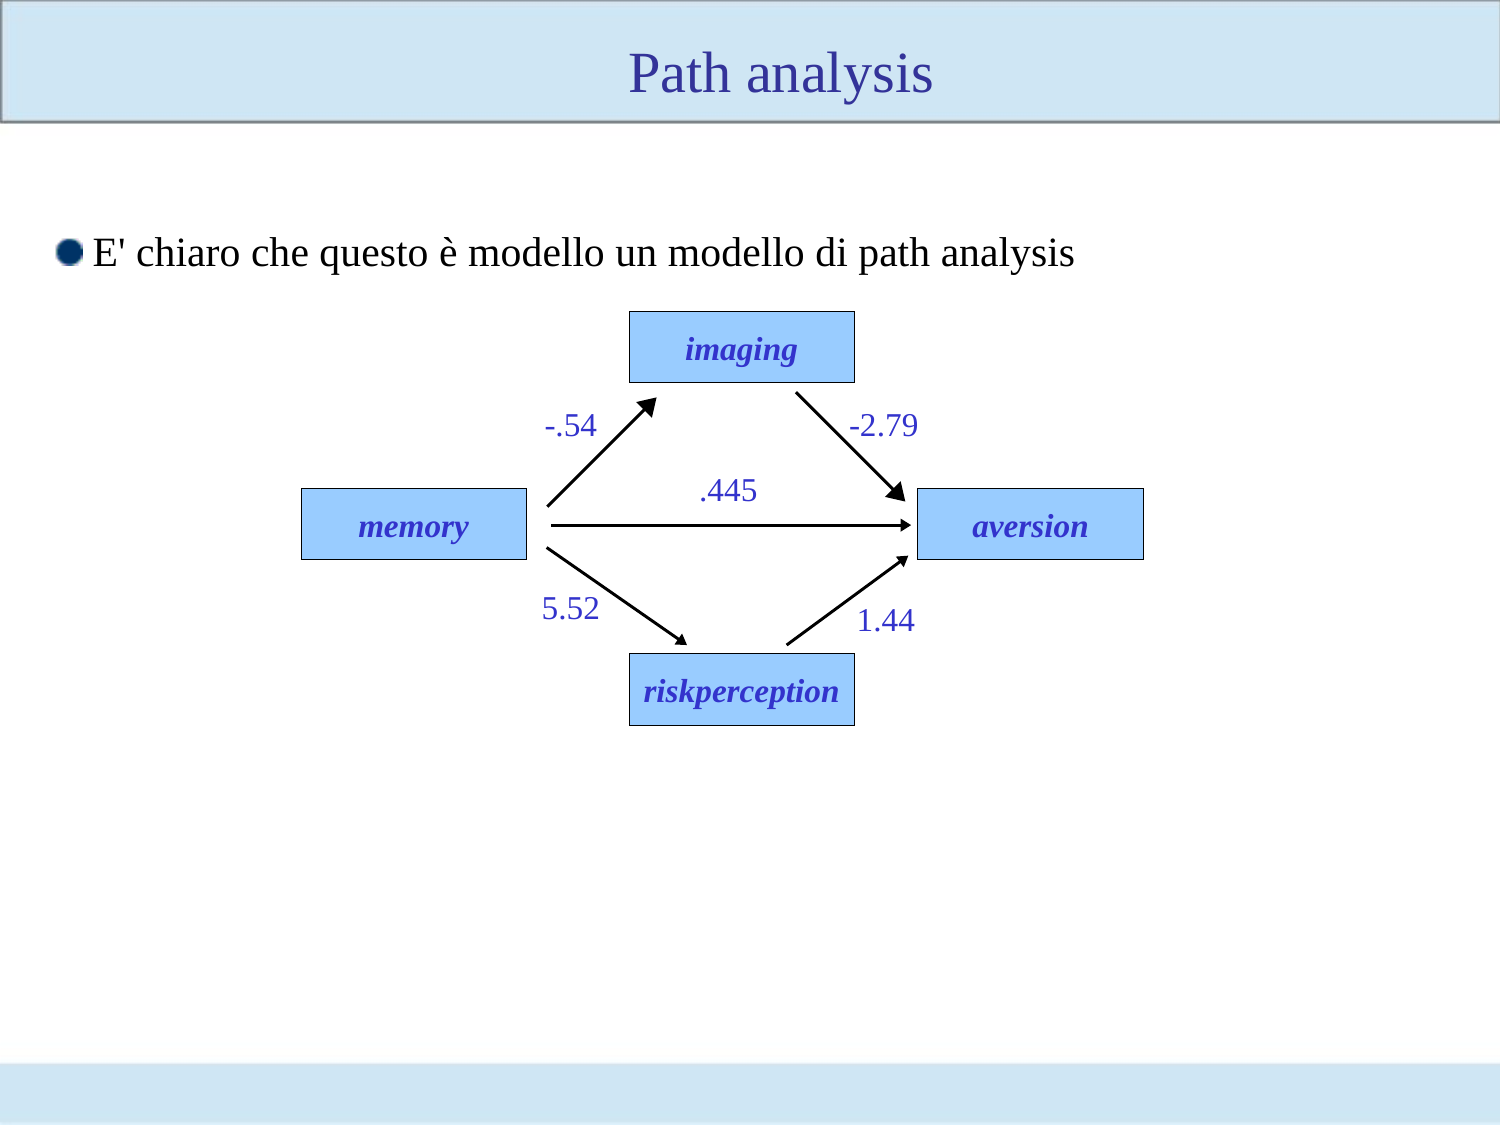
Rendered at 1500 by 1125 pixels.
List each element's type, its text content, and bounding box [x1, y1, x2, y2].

text_box E' chiaro che questo è modello un modello di path analysis [37, 187, 1463, 283]
text_box 5.52 [474, 579, 668, 686]
title Path analysis [249, 21, 1313, 117]
picture [0, 0, 1500, 1125]
text_box imaging [629, 311, 855, 383]
text_box riskperception [629, 653, 855, 726]
text_box -2.79 [787, 395, 981, 503]
text_box -.54 [474, 395, 668, 503]
text_box aversion [917, 488, 1144, 560]
text_box memory [301, 488, 527, 560]
text_box .445 [631, 460, 826, 568]
text_box 1.44 [789, 590, 983, 698]
